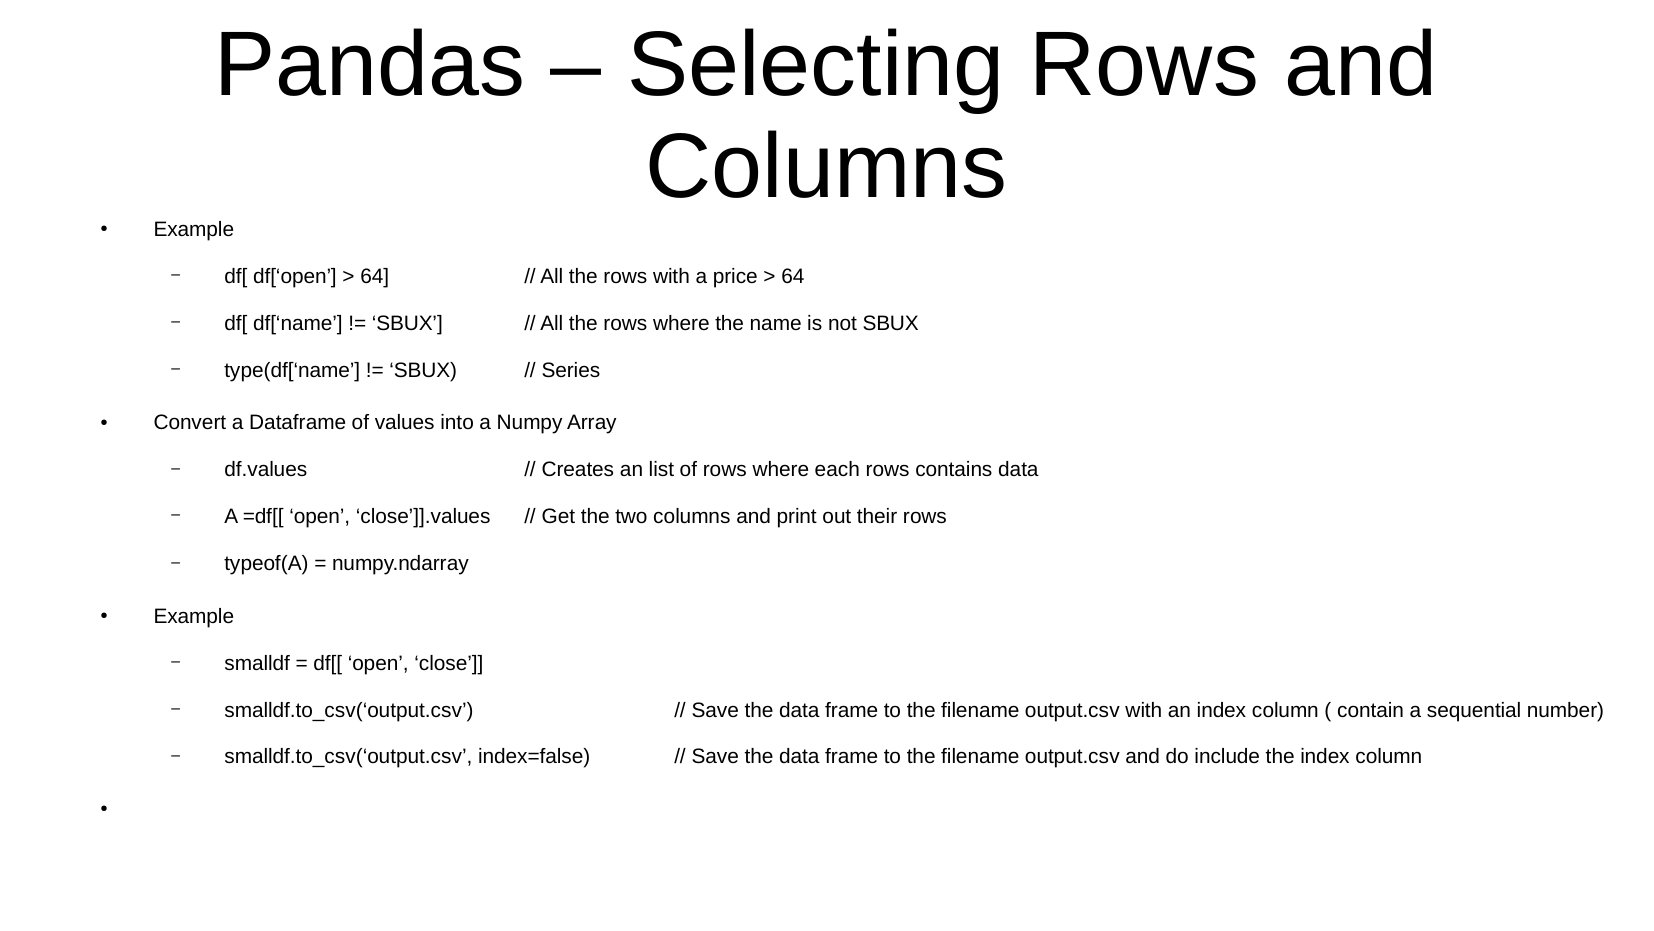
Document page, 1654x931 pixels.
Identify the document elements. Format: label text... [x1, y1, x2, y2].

title Pandas – Selecting Rows and Columns [82, 12, 1571, 217]
list Example df[ df[‘open’] > 64] // All the rows with a price > 64 df[ df[‘name’] != ‘SBUX’] // All the rows where the name is not SBUX type(df[‘name’] != ‘SBUX) // Series Convert a Dataframe of values into a Numpy Array df.values // Creates an list of rows where each rows contains data A =df[[ ‘open’, ‘close’]].values // Get the two columns and print out their rows typeof(A) = numpy.ndarray Example smalldf = df[[ ‘open’, ‘close’]] smalldf.to_csv(‘output.csv’) // Save the data frame to the filename output.csv with an index column ( contain a sequential number) smalldf.to_csv(‘output.csv’, index=false) // Save the data frame to the filename output.csv and do include the index column [82, 217, 1651, 901]
